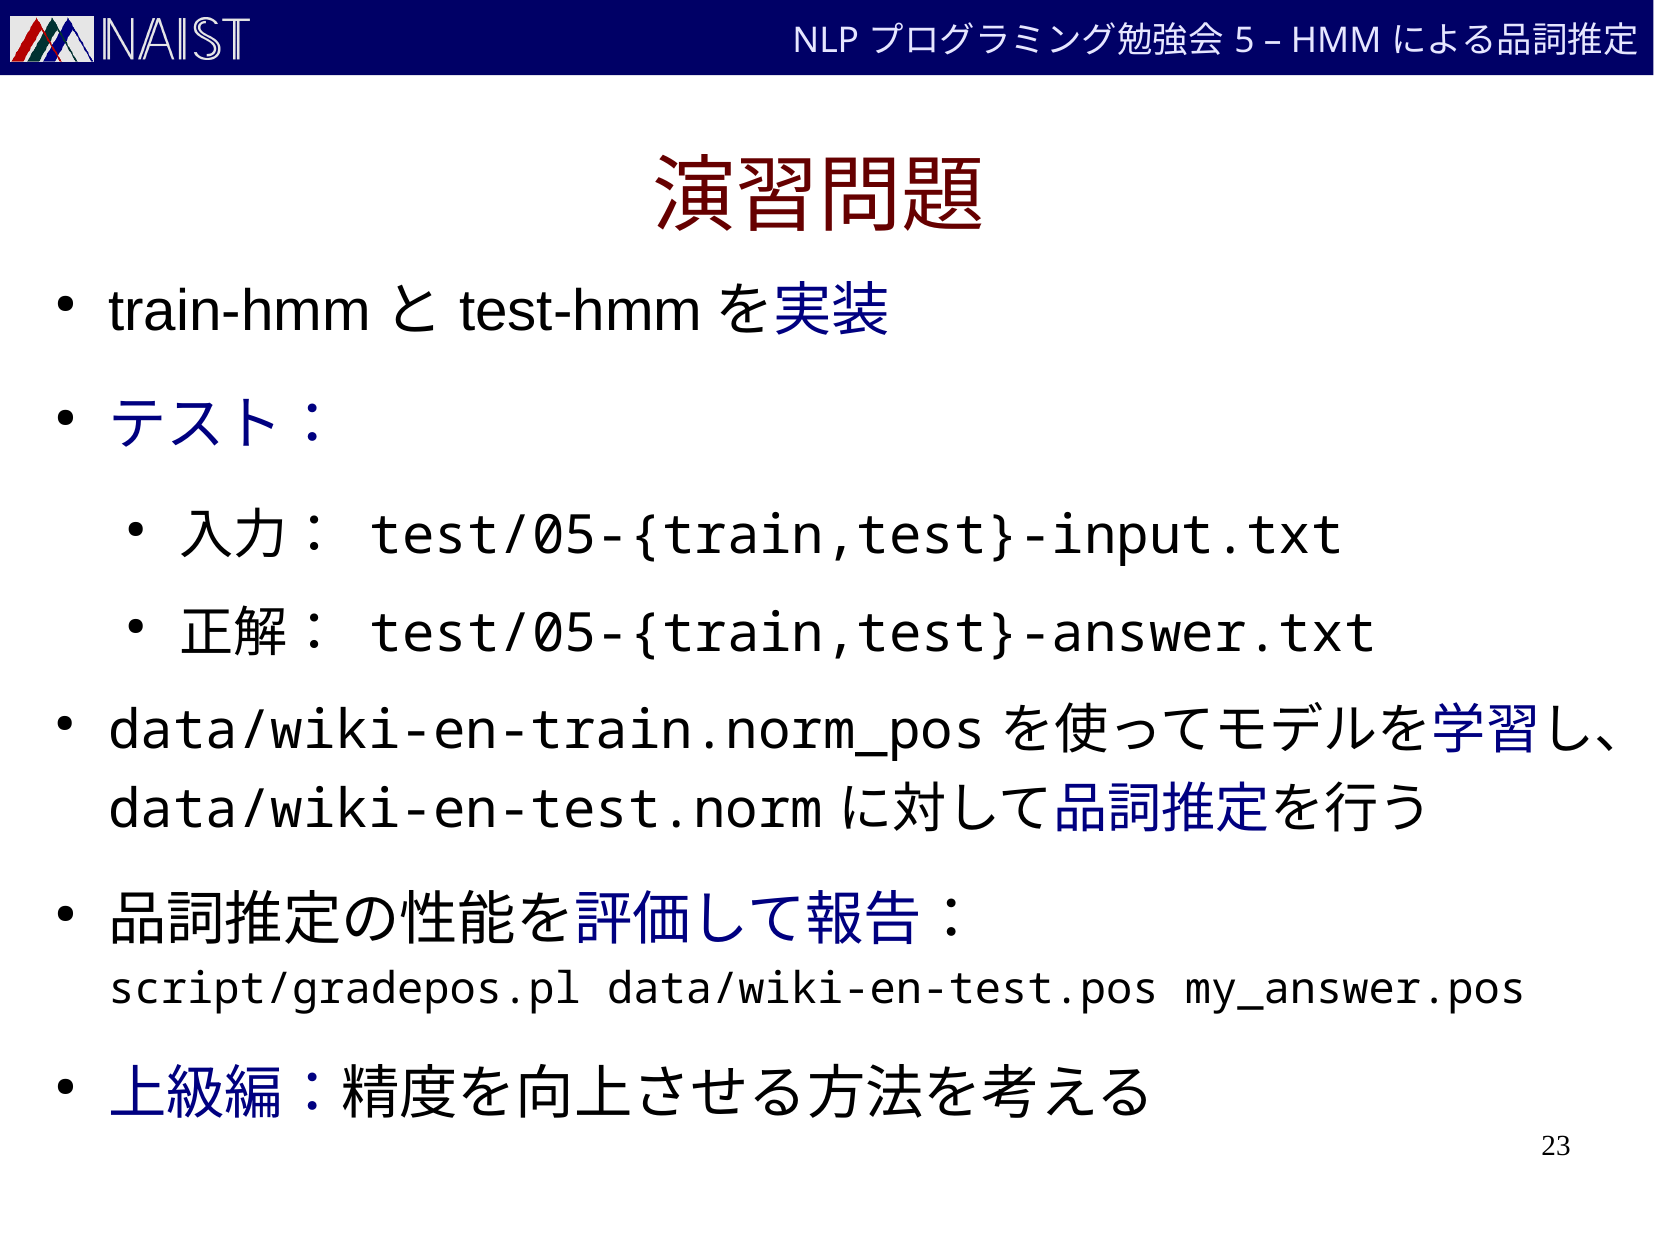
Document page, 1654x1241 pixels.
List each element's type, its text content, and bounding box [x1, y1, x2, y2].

list train-hmmとtest-hmmを実装 テスト： 入力： test/05-{train,test}-input.txt 正解： test/05-{train,test}-answer.txt data/wiki-en-train.norm_posを使ってモデルを学習し、data/wiki-en-test.normに対して品詞推定を行う 品詞推定の性能を評価して報告： script/gradepos.pl data/wiki-en-test.pos my_answer.pos 上級編：精度を向上させる方法を考える [37, 263, 1654, 979]
title 演習問題 [75, 92, 1564, 263]
picture [10, 16, 94, 62]
picture [102, 17, 251, 60]
